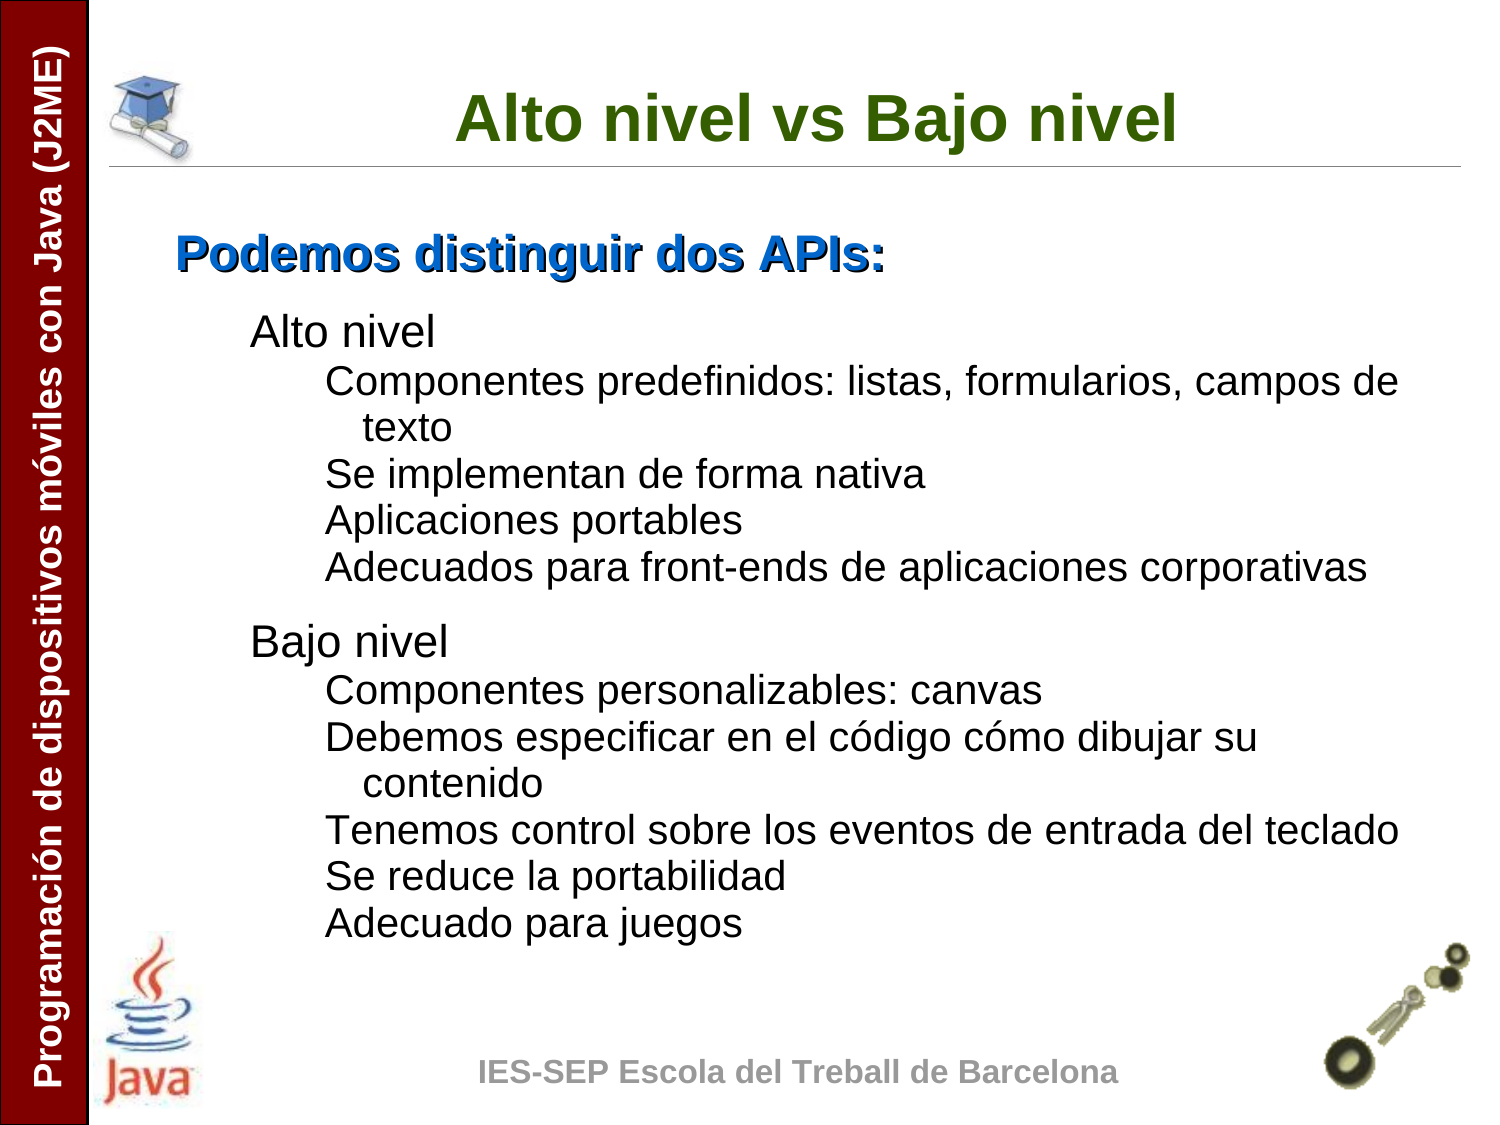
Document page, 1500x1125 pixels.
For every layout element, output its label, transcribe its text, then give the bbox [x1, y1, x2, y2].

title Alto nivel vs Bajo nivel [211, 75, 1424, 163]
list Podemos distinguir dos APIs: Alto nivel Componentes predefinidos: listas, formularios, campos de texto Se implementan de forma nativa Aplicaciones portables Adecuados para front-ends de aplicaciones corporativas Bajo nivel Componentes personalizables: canvas Debemos especificar en el código cómo dibujar su contenido Tenemos control sobre los eventos de entrada del teclado Se reduce la portabilidad Adecuado para juegos [174, 224, 1451, 988]
picture [93, 931, 204, 1109]
picture [1322, 939, 1471, 1094]
picture [93, 61, 206, 174]
